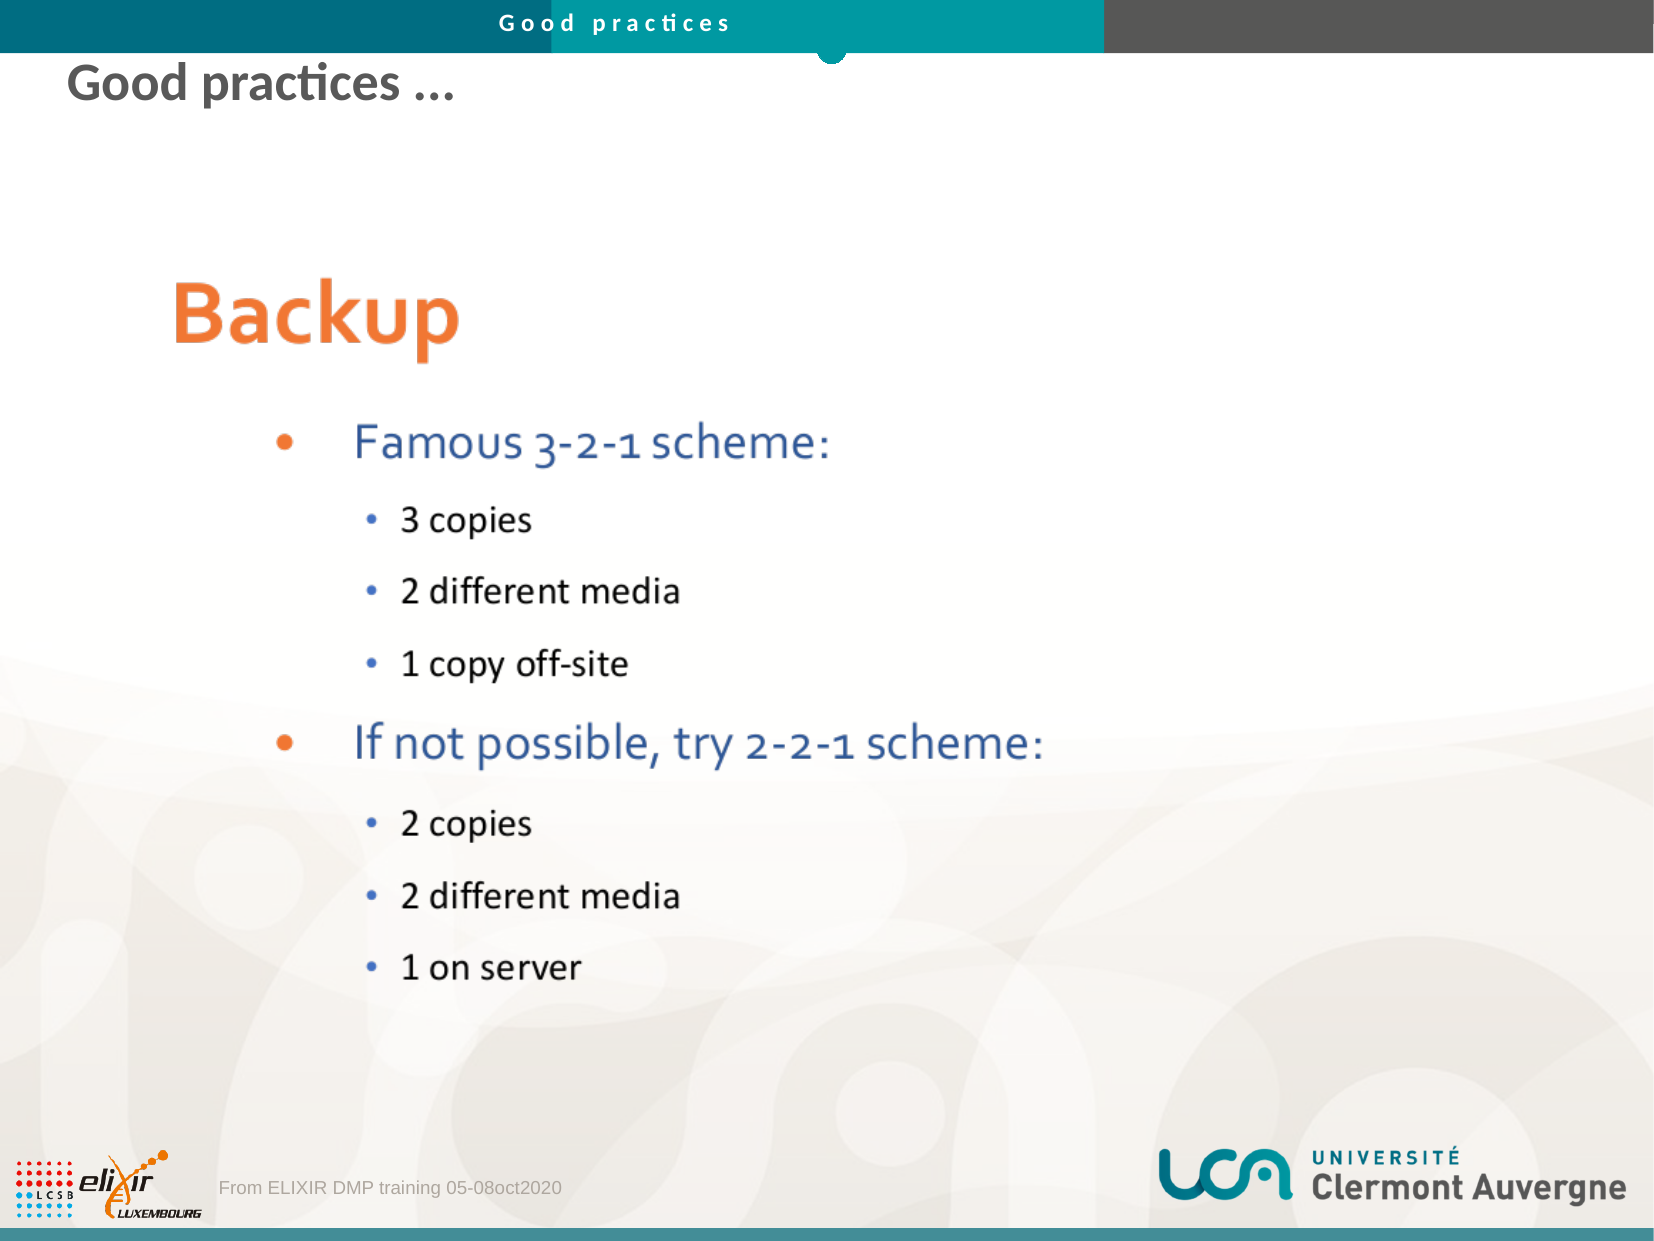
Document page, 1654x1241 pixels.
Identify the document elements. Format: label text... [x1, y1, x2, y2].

text_box Good practices ... [52, 54, 977, 208]
picture [0, 54, 1654, 1241]
text_box From ELIXIR DMP training 05-08oct2020 [203, 1170, 615, 1210]
text_box Good practices [5, 5, 1654, 54]
text_box [0, 0, 1654, 54]
text_box [818, 54, 846, 64]
